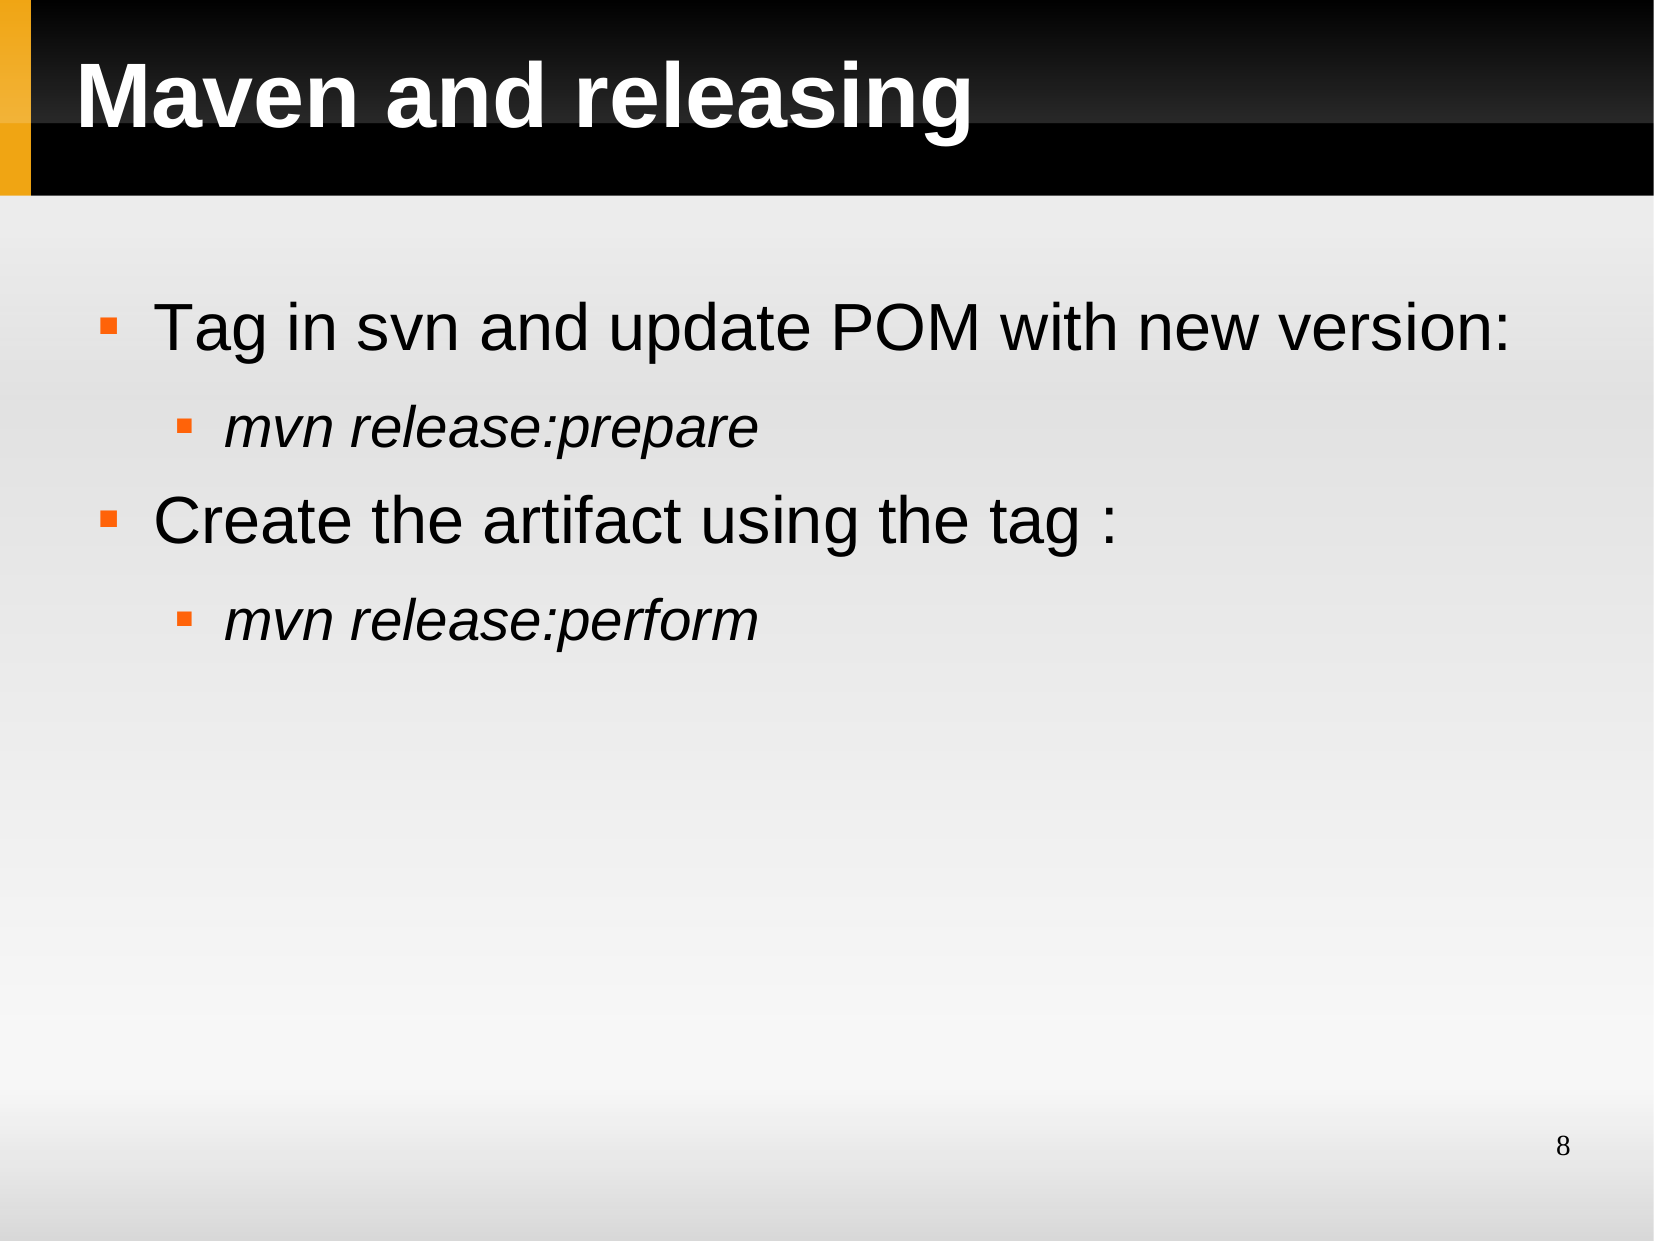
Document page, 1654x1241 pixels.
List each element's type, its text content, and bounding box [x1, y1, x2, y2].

title Maven and releasing [75, 0, 1564, 193]
picture [0, 0, 1654, 1241]
list Tag in svn and update POM with new version: mvn release:prepare Create the artifact using the tag : mvn release:perform [82, 290, 1571, 1094]
